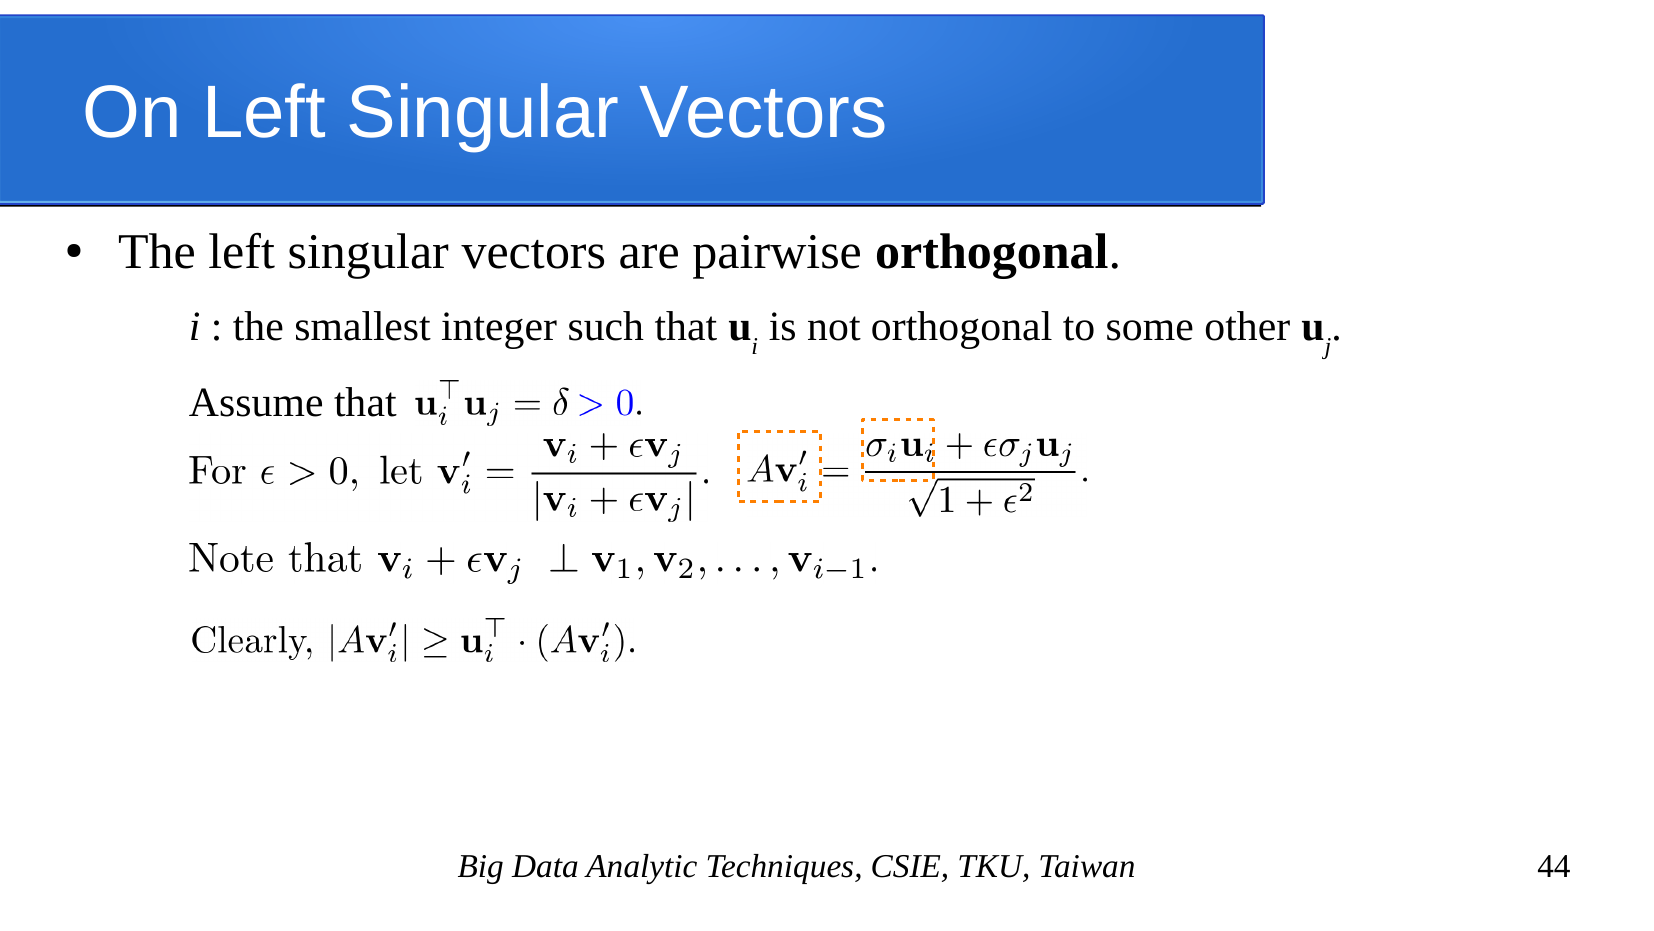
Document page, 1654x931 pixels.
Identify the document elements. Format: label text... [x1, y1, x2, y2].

title On Left Singular Vectors [82, 35, 1235, 189]
picture [192, 618, 634, 662]
picture [747, 433, 1087, 517]
picture [415, 380, 641, 426]
list The left singular vectors are pairwise orthogonal. i : the smallest integer such that ui is not orthogonal to some other uj. Assume that [47, 224, 1536, 764]
picture [189, 542, 876, 584]
picture [189, 433, 708, 523]
